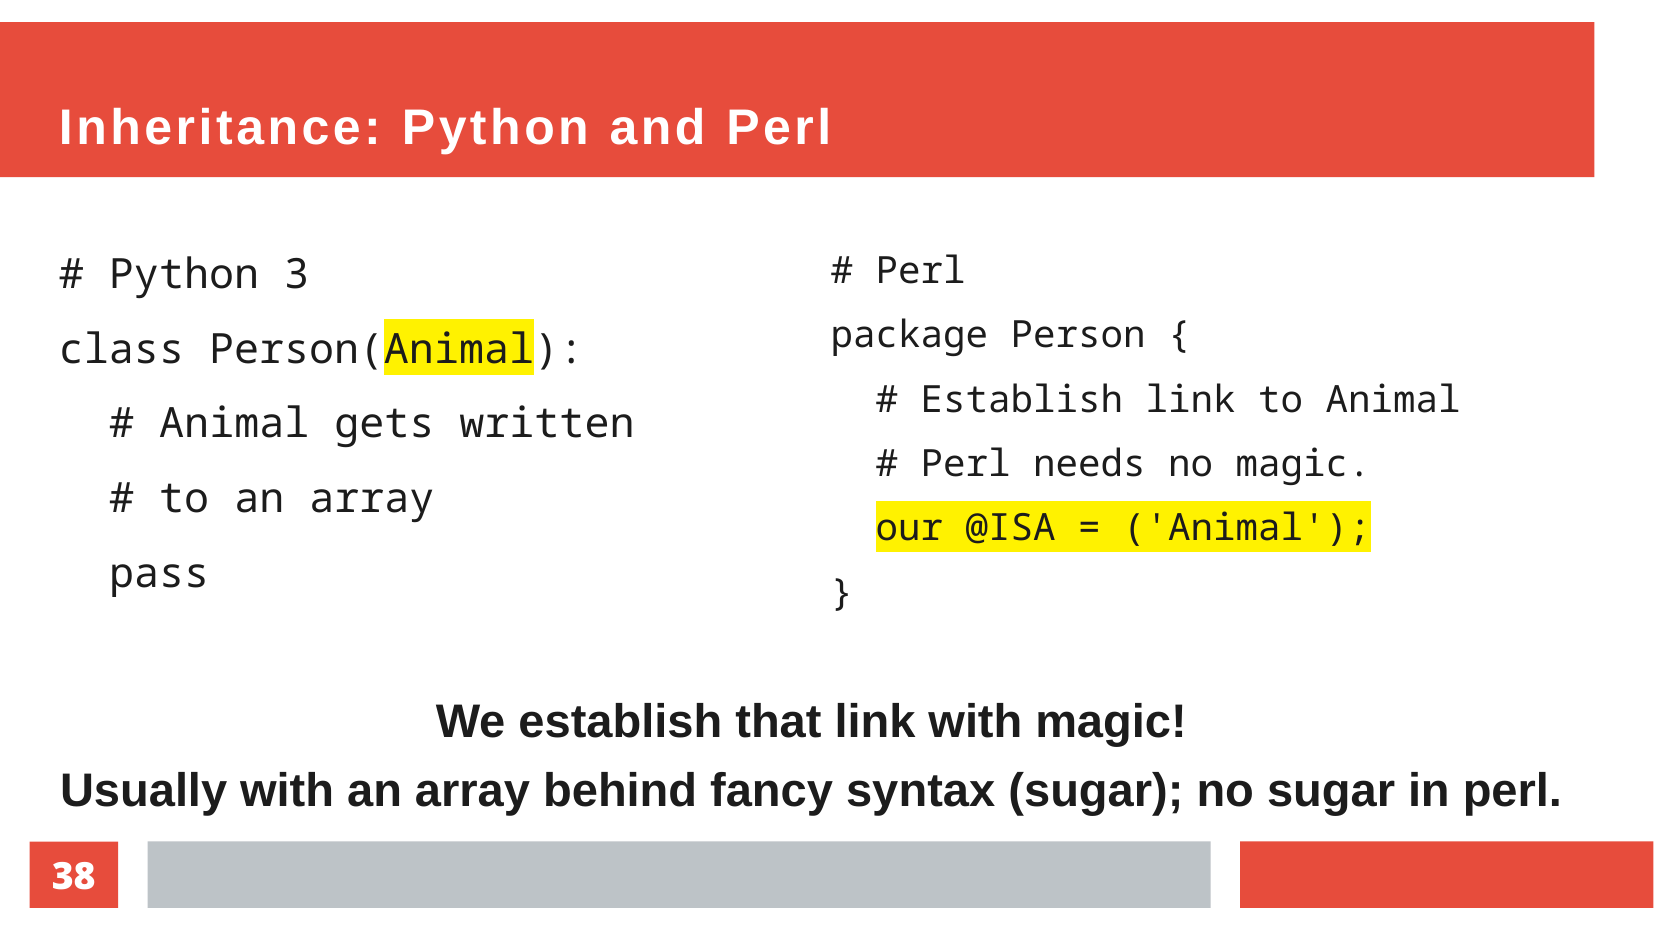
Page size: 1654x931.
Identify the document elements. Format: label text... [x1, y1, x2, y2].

list # Python 3 class Person(Animal): # Animal gets written # to an array pass [59, 243, 794, 618]
list We establish that link with magic! Usually with an array behind fancy syntax (sugar); no sugar in perl. [59, 694, 1565, 861]
title Inheritance: Python and Perl [59, 44, 1595, 156]
list # Perl package Person { # Establish link to Animal # Perl needs no magic. our @ISA = ('Animal'); } [830, 243, 1566, 620]
